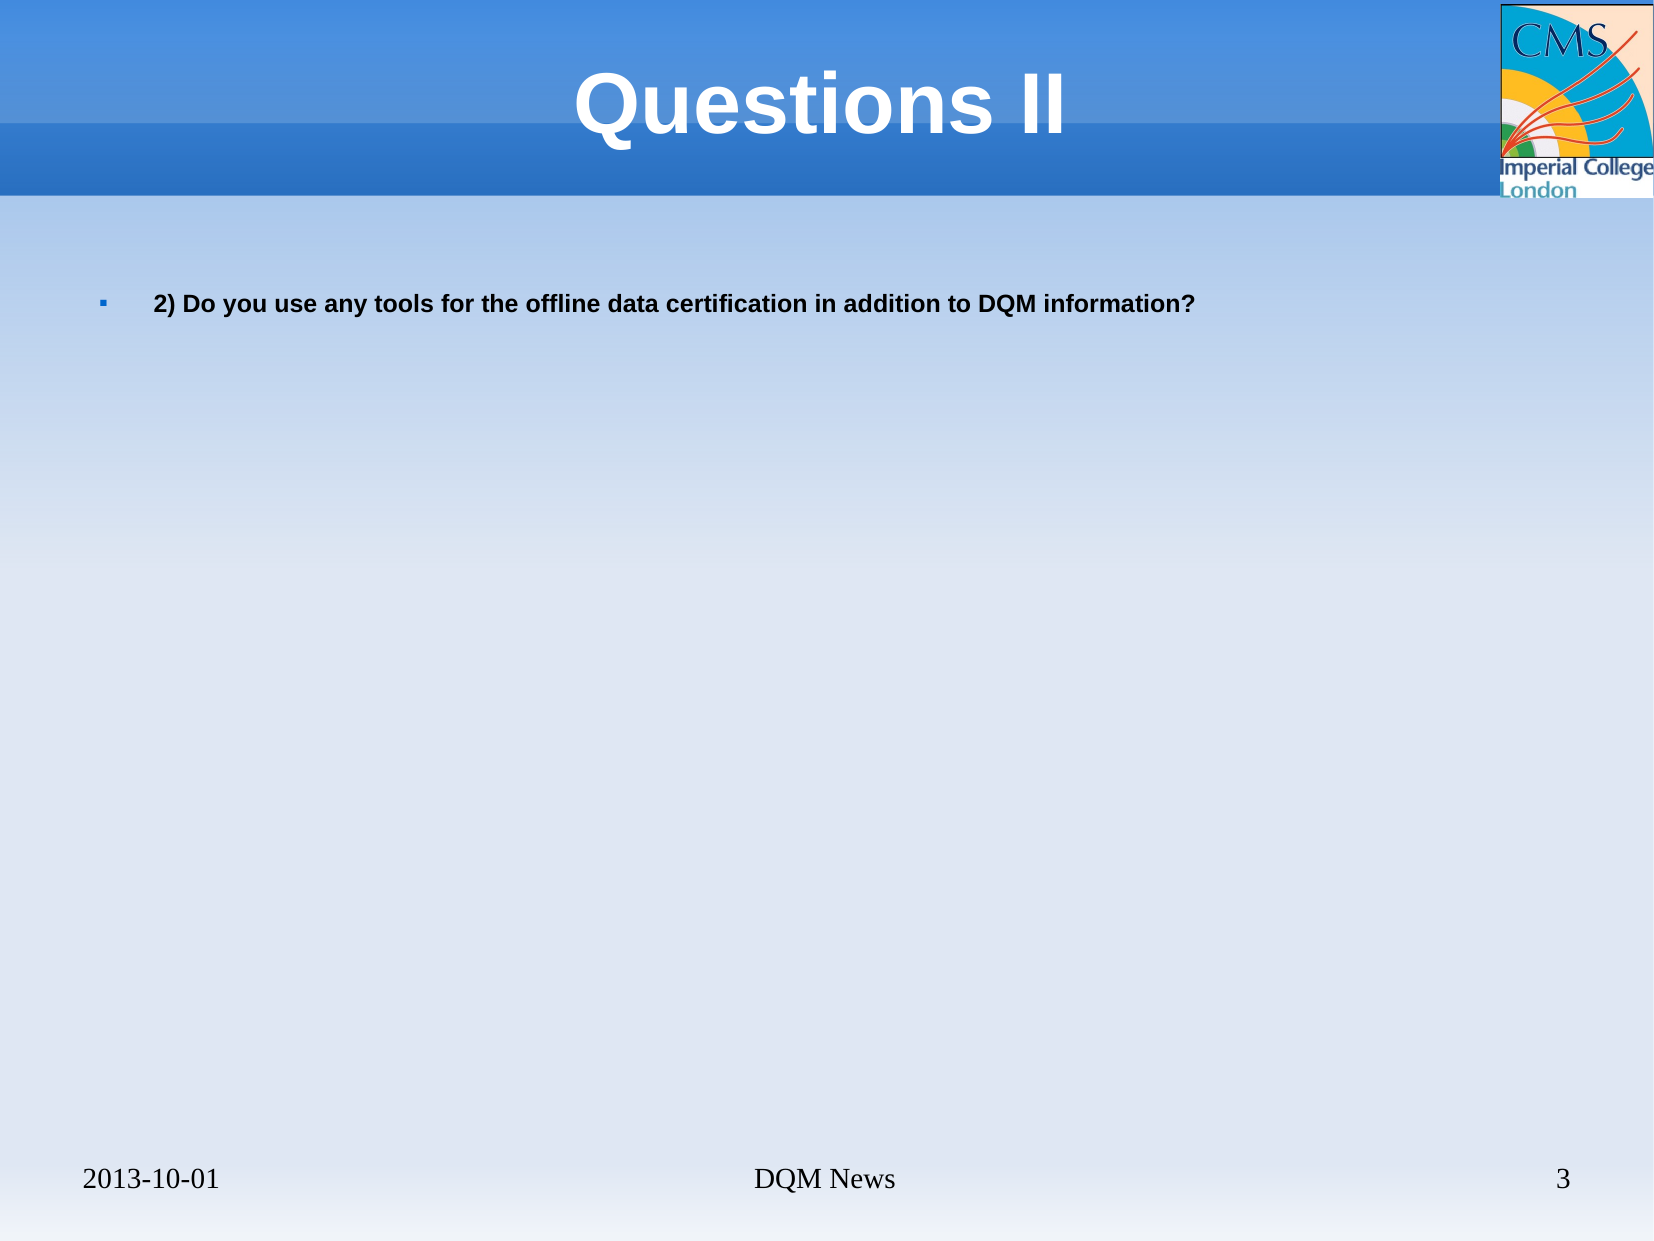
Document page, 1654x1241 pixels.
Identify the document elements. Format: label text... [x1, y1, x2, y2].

title Questions II [76, 0, 1565, 208]
list 2) Do you use any tools for the offline data certification in addition to DQM information? [82, 290, 1571, 1109]
picture [0, 0, 1654, 1241]
